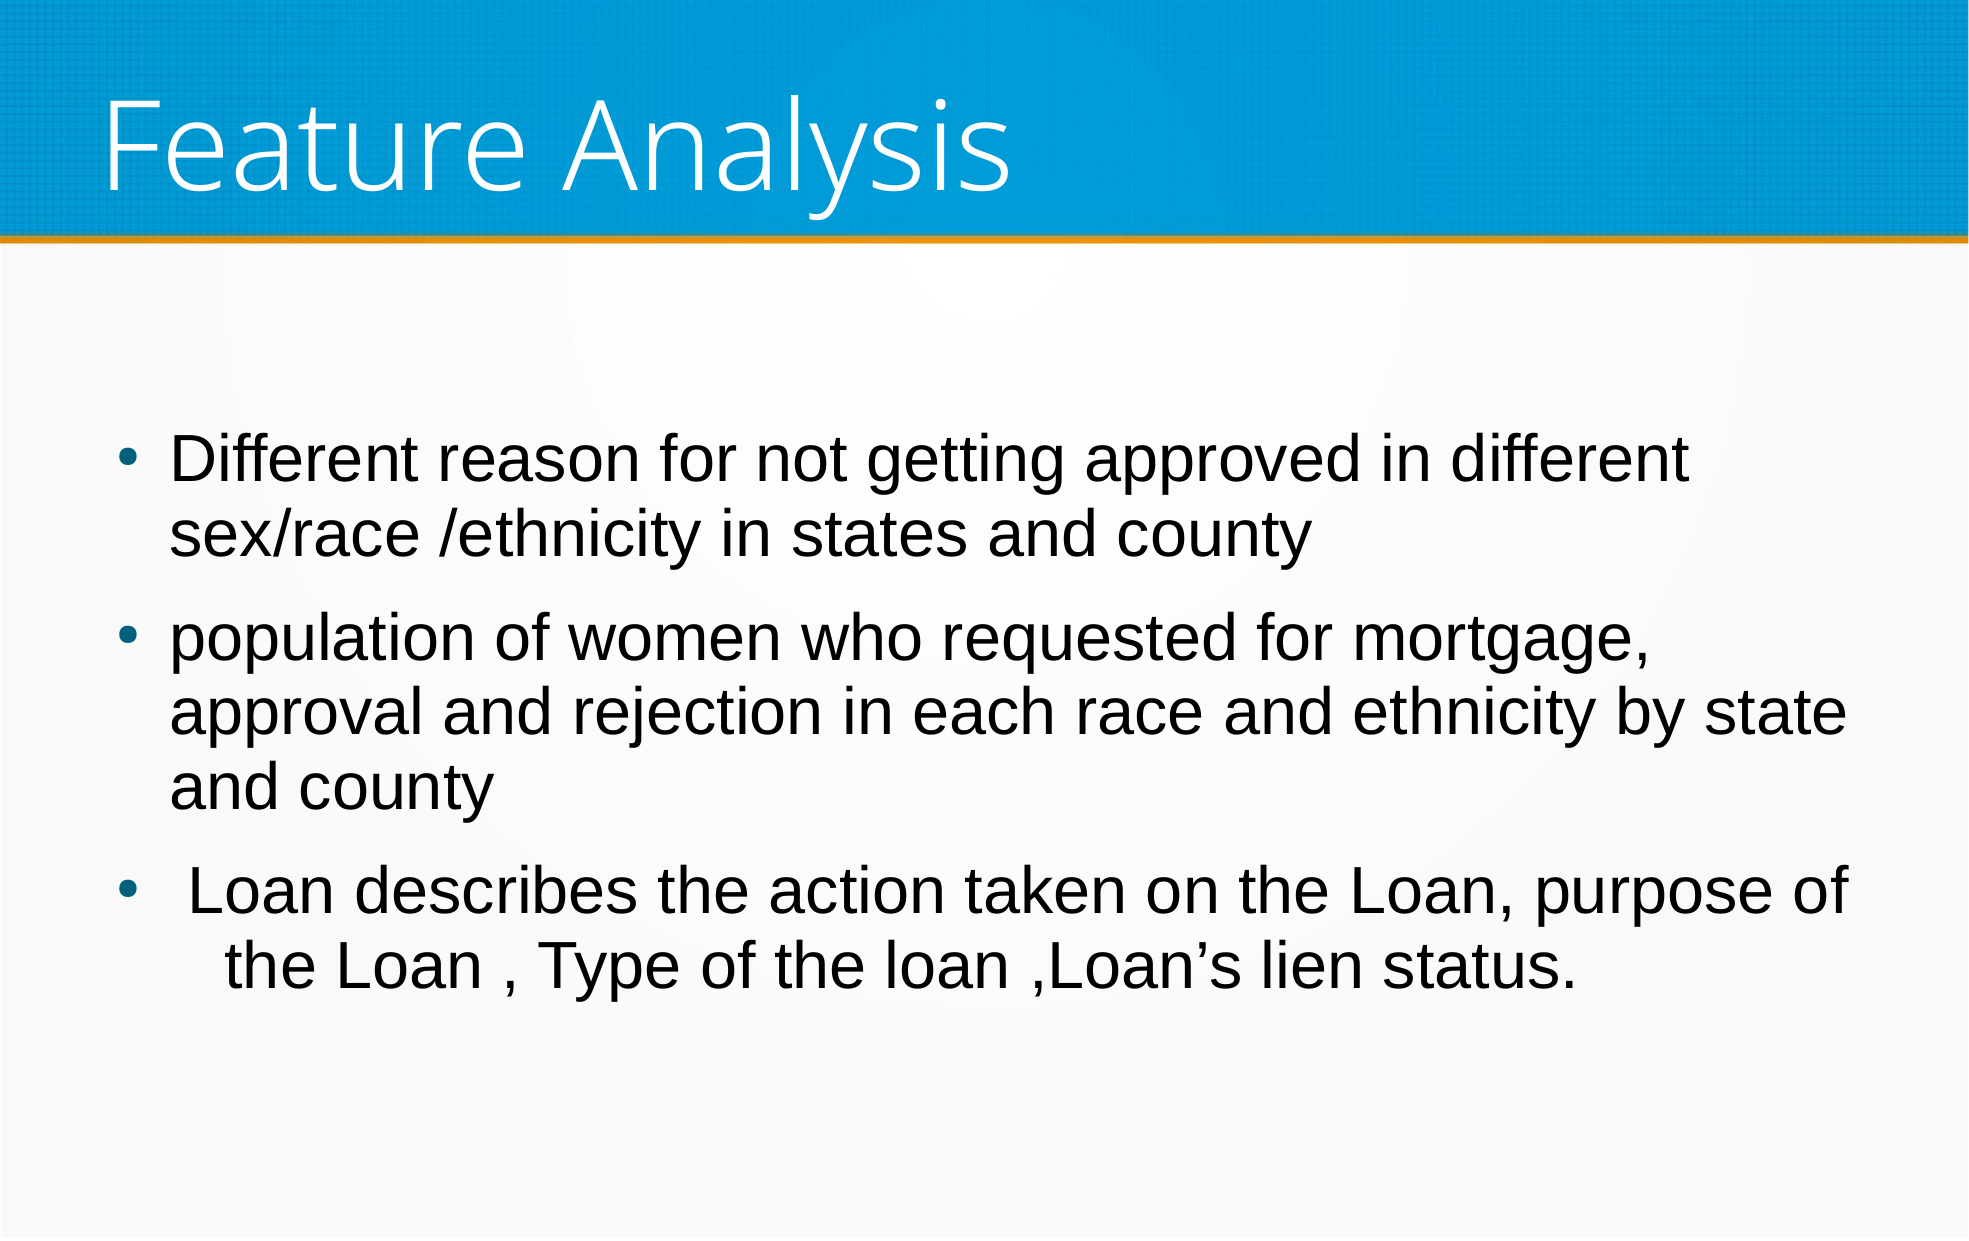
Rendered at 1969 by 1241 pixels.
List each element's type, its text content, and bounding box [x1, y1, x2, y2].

title Feature Analysis [98, 19, 1870, 227]
picture [0, 233, 1969, 1241]
list Different reason for not getting approved in different sex/race /ethnicity in states and county population of women who requested for mortgage, approval and rejection in each race and ethnicity by state and county Loan describes the action taken on the Loan, purpose of the Loan , Type of the loan ,Loan’s lien status. [98, 315, 1861, 1081]
